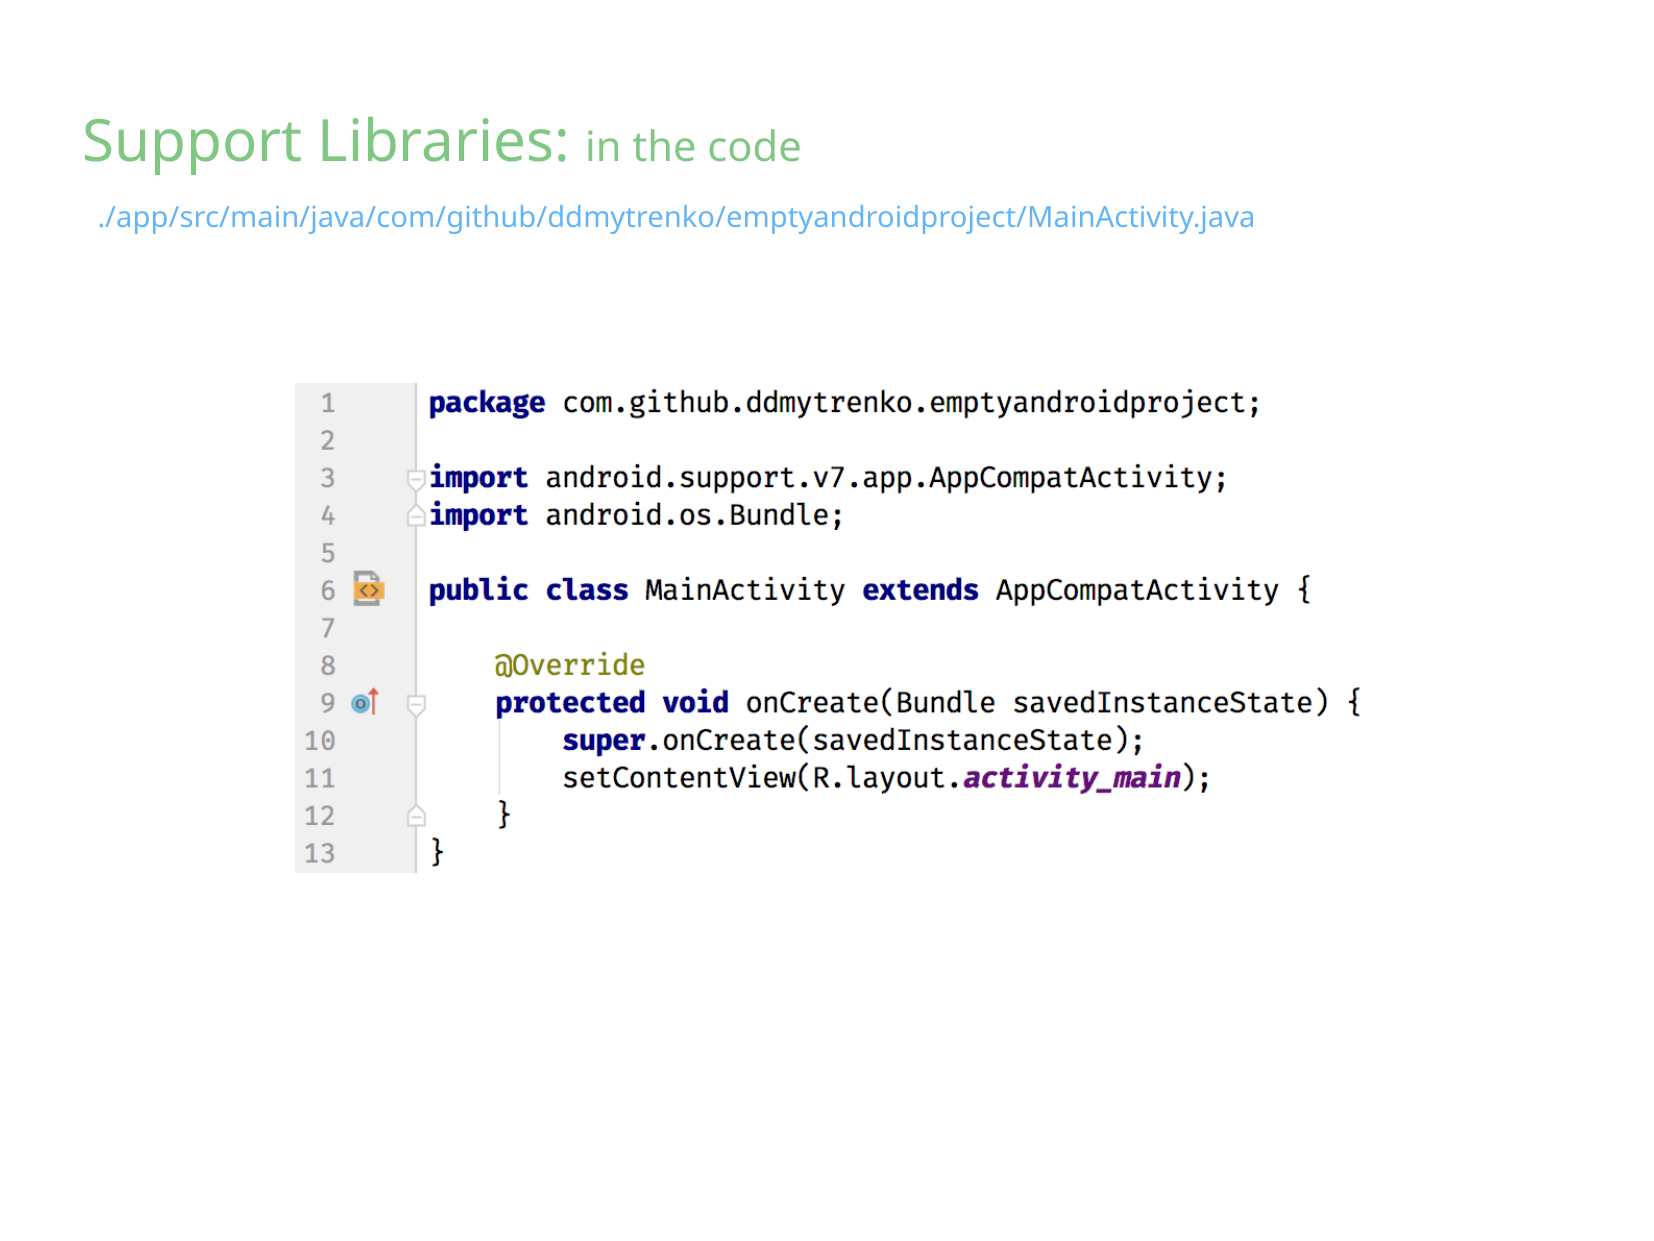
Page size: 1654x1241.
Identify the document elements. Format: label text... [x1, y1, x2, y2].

picture [295, 383, 1373, 873]
text_box ./app/src/main/java/com/github/ddmytrenko/emptyandroidproject/MainActivity.java [82, 189, 1495, 237]
title Support Libraries: in the code [82, 35, 1571, 243]
